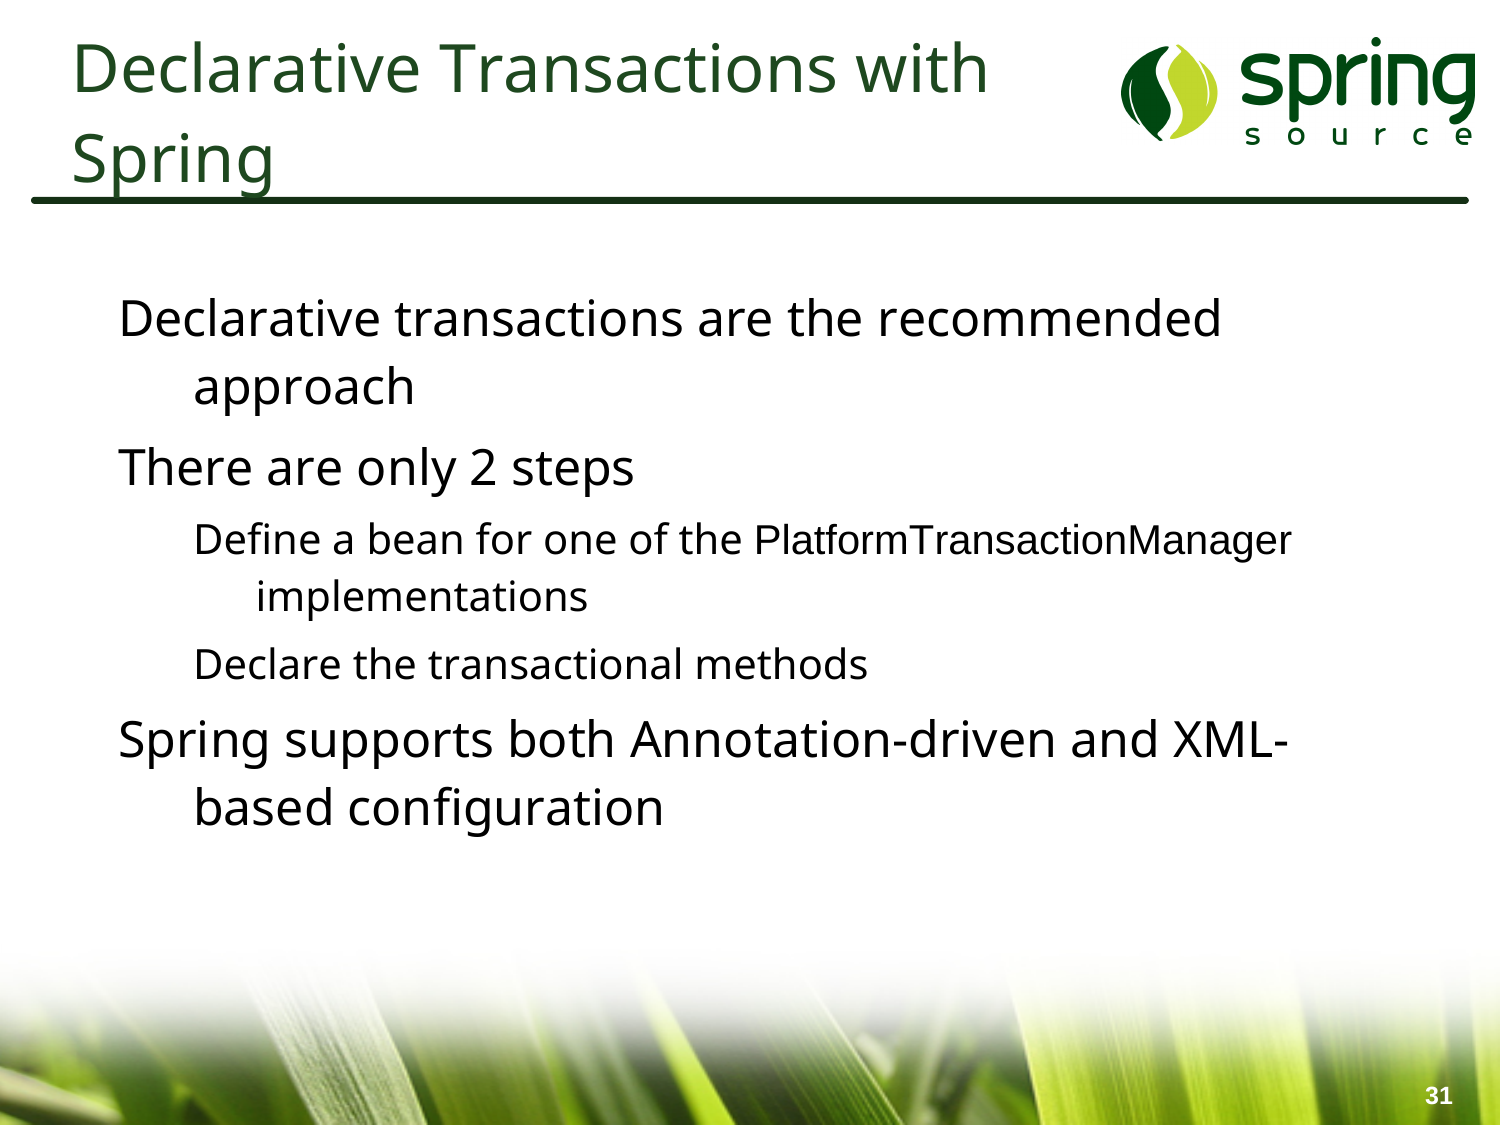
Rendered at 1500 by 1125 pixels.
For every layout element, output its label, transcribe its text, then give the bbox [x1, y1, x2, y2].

title Declarative Transactions with Spring [56, 13, 1089, 191]
picture [0, 944, 1500, 1125]
list Declarative transactions are the recommended approach There are only 2 steps Define a bean for one of the PlatformTransactionManager implementations Declare the transactional methods Spring supports both Annotation-driven and XML-based configuration [103, 275, 1394, 938]
picture [1121, 37, 1475, 145]
